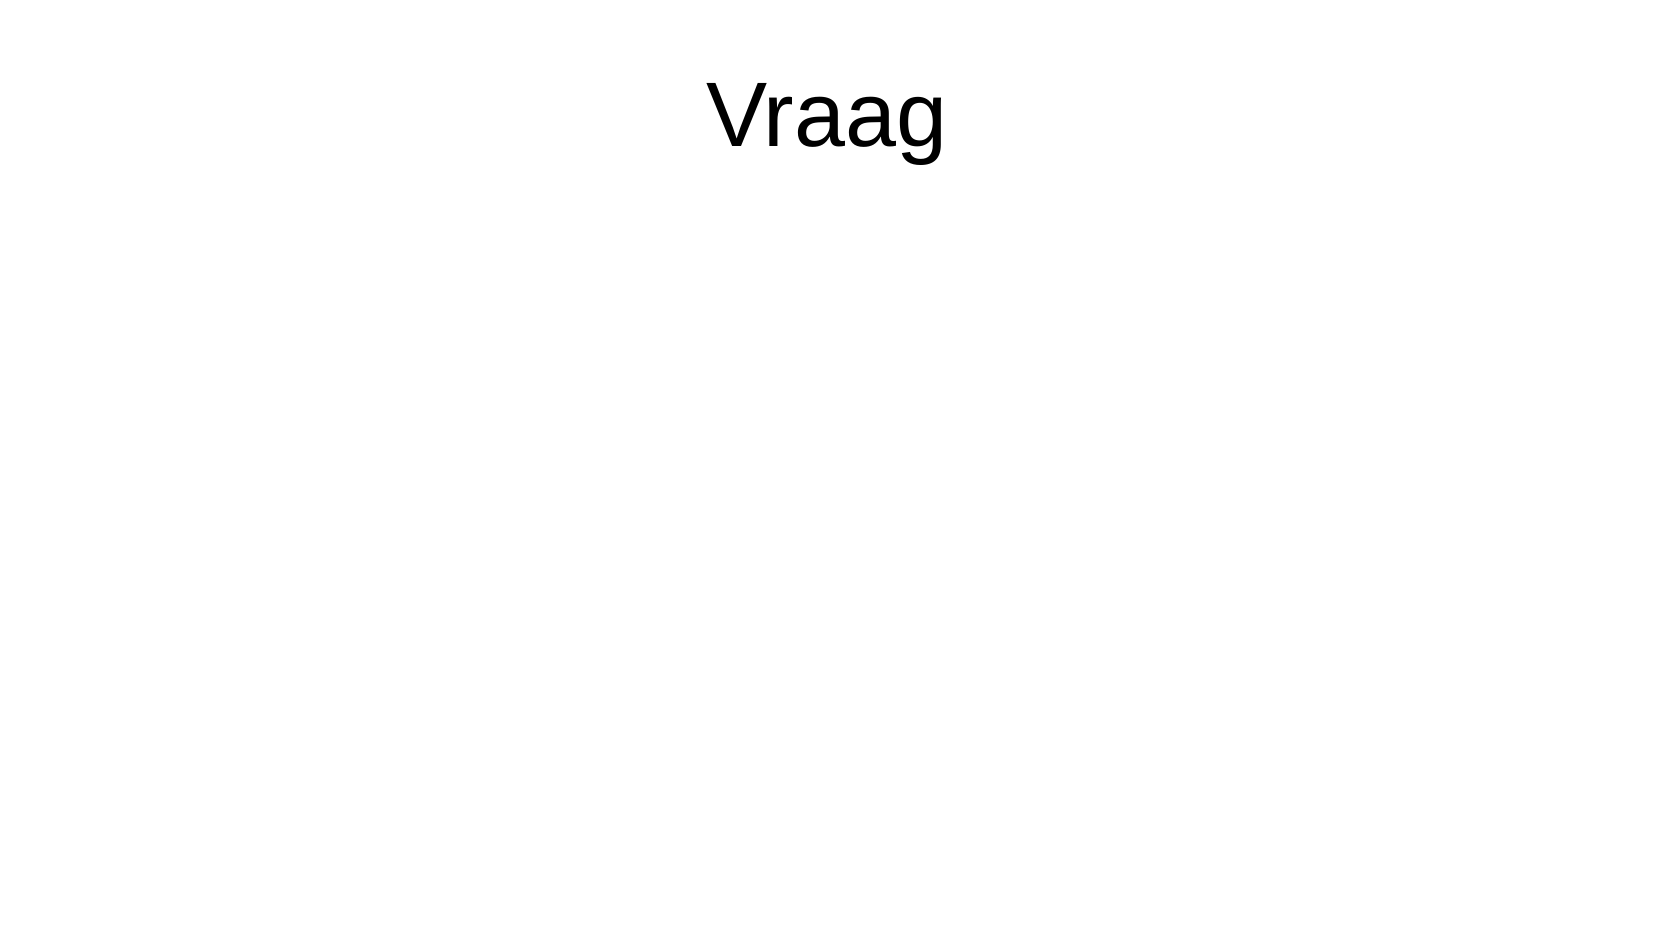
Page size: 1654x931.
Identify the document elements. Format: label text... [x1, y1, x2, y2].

title Vraag [82, 37, 1571, 193]
